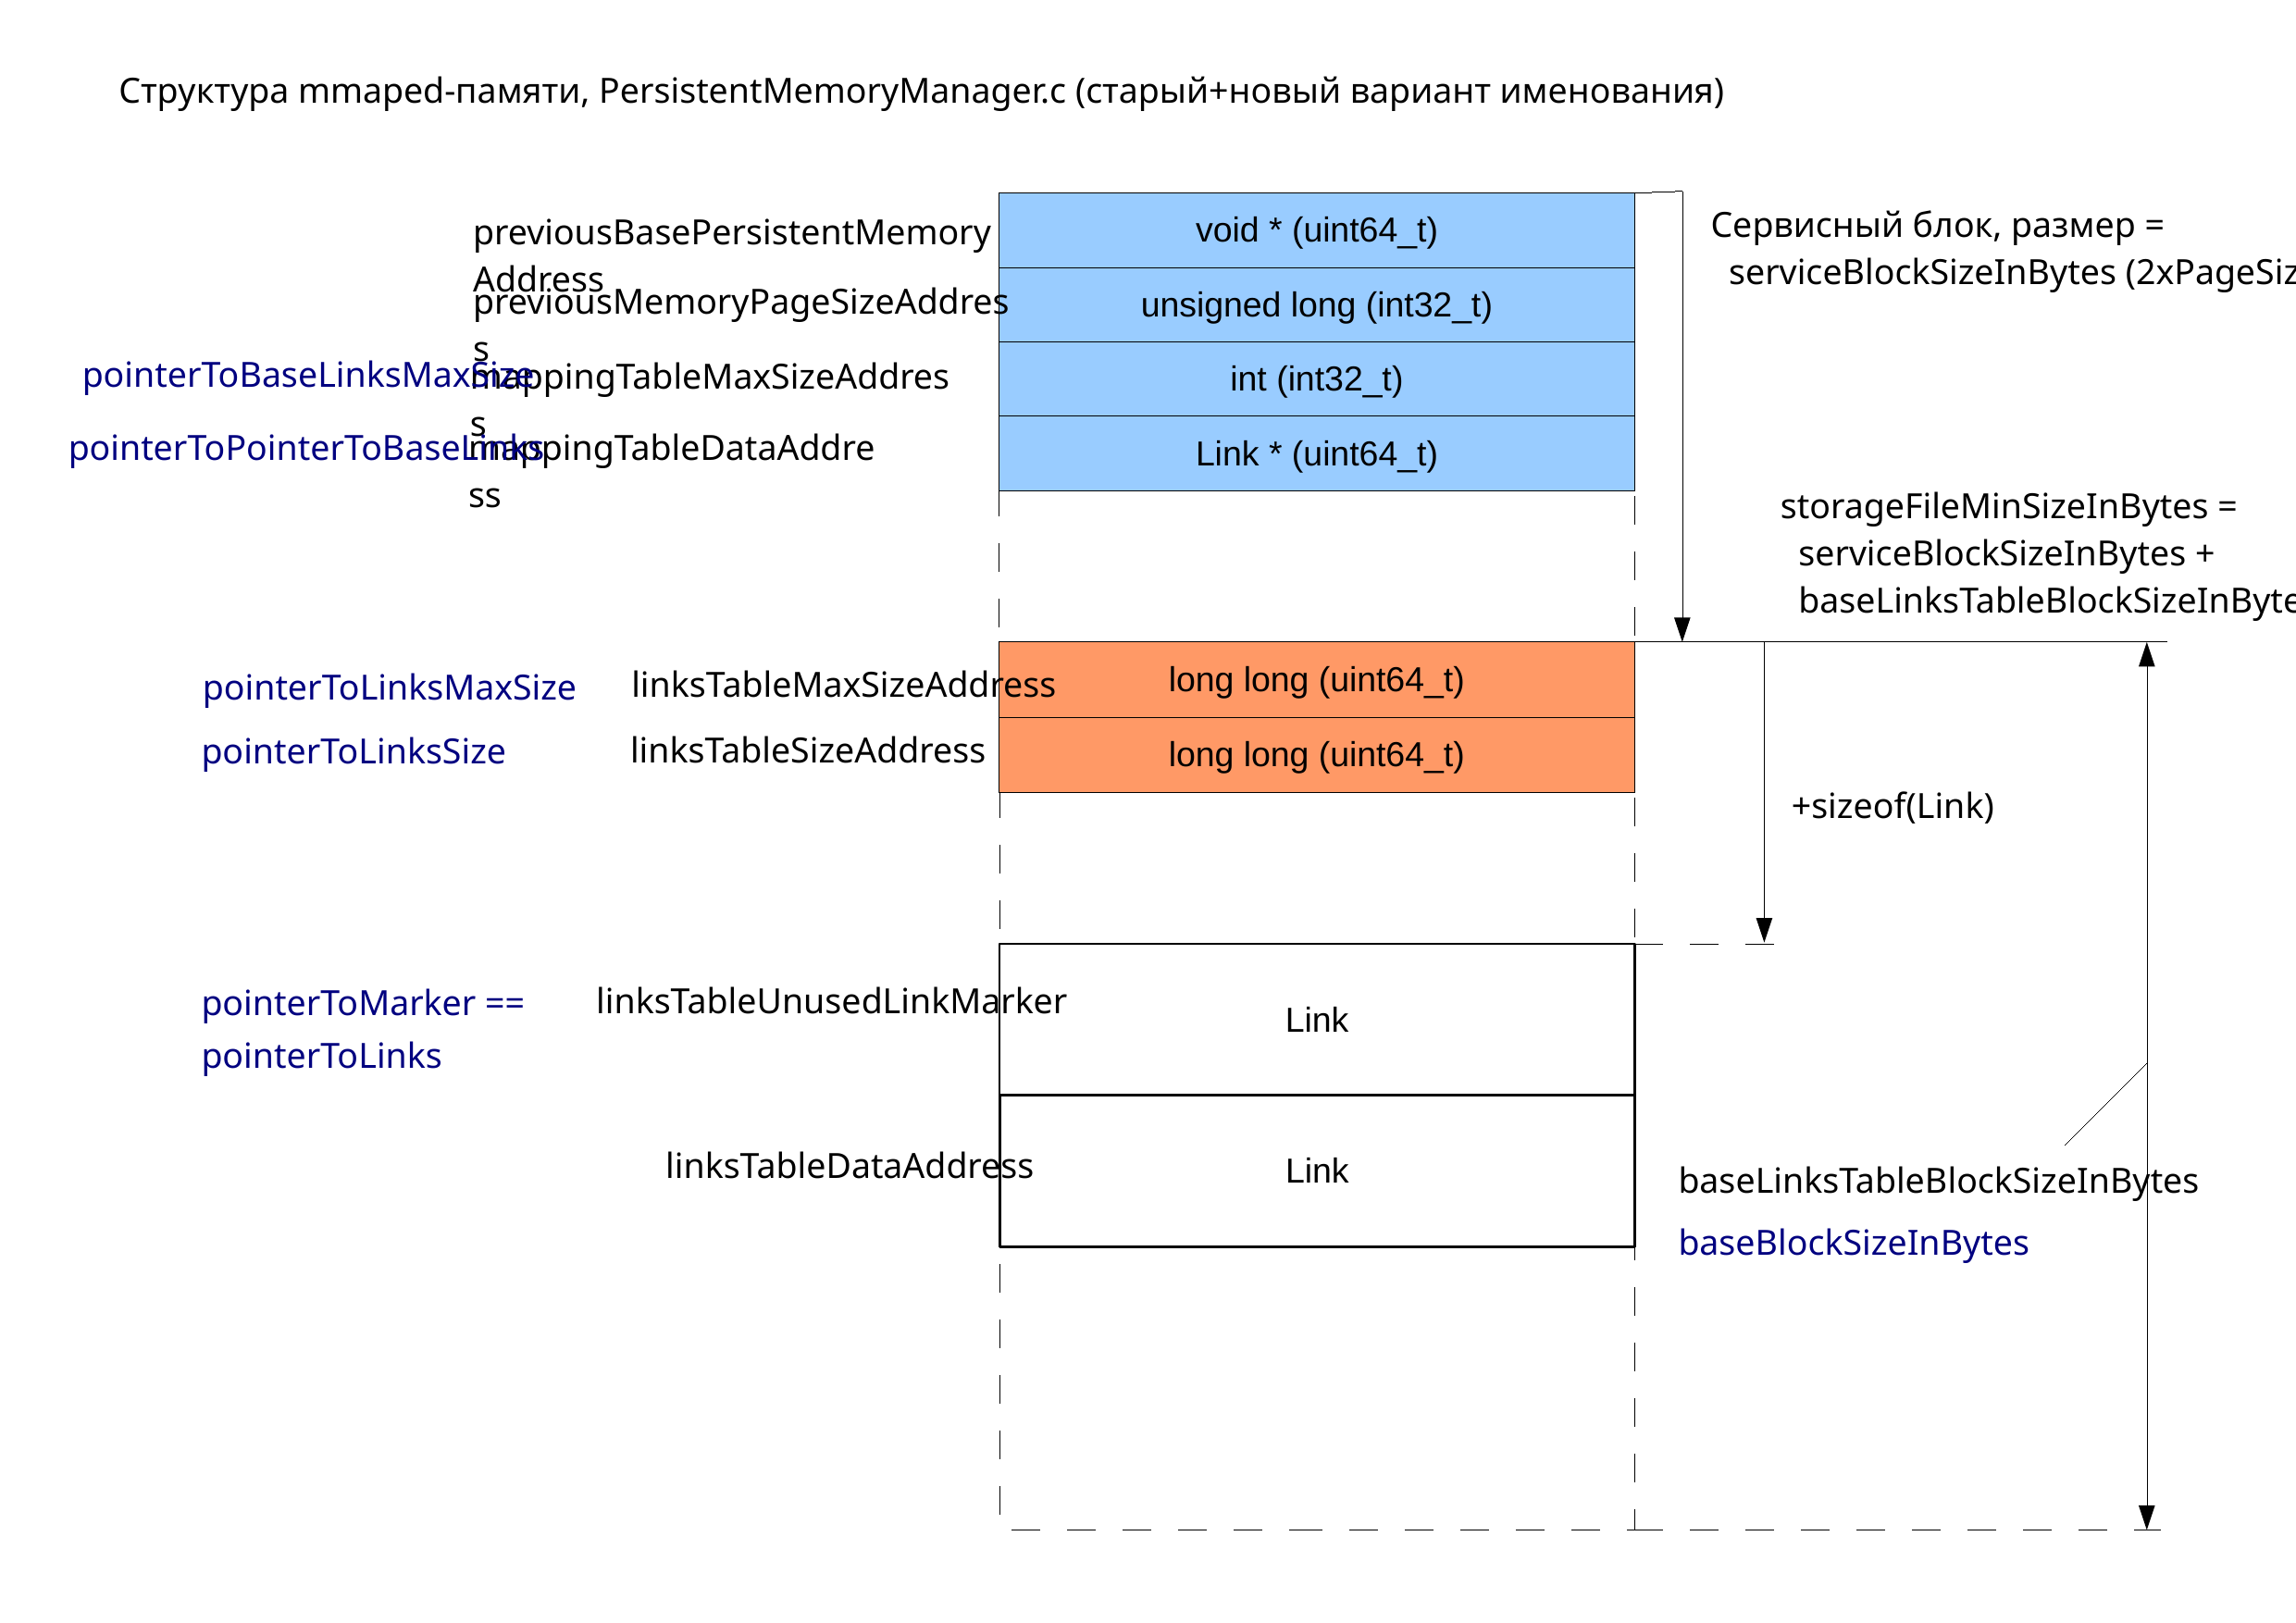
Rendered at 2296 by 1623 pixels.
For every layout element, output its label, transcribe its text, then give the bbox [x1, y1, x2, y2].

text_box previousMemoryPageSizeAddress [459, 269, 1027, 334]
text_box pointerToLinks [187, 1025, 403, 1078]
text_box Сервисный блок, размер = serviceBlockSizeInBytes (2xPageSize) [1696, 192, 2214, 285]
text_box unsigned long (int32_t) [999, 267, 1635, 341]
text_box mappingTableMaxSizeAddress [456, 344, 965, 409]
text_box linksTableMaxSizeAddress [617, 652, 977, 706]
text_box linksTableDataAddress [652, 1134, 965, 1188]
text_box linksTableSizeAddress [616, 719, 923, 773]
text_box baseBlockSizeInBytes [1664, 1210, 2023, 1264]
text_box storageFileMinSizeInBytes = serviceBlockSizeInBytes + baseLinksTableBlockSizeInBytes [1767, 474, 2221, 606]
text_box previousBasePersistentMemoryAddress [459, 200, 1020, 261]
text_box Link [999, 944, 1635, 1095]
text_box pointerToLinksMaxSize [189, 655, 508, 709]
text_box +sizeof(Link) [1778, 774, 2052, 828]
text_box pointerToLinksSize [187, 719, 453, 773]
text_box [999, 793, 1635, 944]
text_box Link * (uint64_t) [999, 415, 1635, 491]
text_box long long (uint64_t) [999, 717, 1635, 793]
text_box linksTableUnusedLinkMarker [582, 970, 974, 1023]
text_box pointerToMarker == [187, 972, 469, 1025]
text_box void * (uint64_t) [999, 192, 1635, 267]
text_box mappingTableDataAddress [454, 416, 904, 481]
text_box [999, 491, 1635, 641]
text_box baseLinksTableBlockSizeInBytes [1664, 1149, 2098, 1203]
text_box long long (uint64_t) [999, 641, 1635, 717]
text_box int (int32_t) [999, 341, 1635, 415]
text_box pointerToPointerToBaseLinks [55, 416, 452, 470]
text_box Link [999, 1095, 1635, 1247]
text_box Структура mmaped-памяти, PersistentMemoryManager.c (старый+новый вариант именования) [105, 59, 1378, 113]
text_box [999, 1247, 1635, 1530]
text_box pointerToBaseLinksMaxSize [68, 343, 448, 397]
